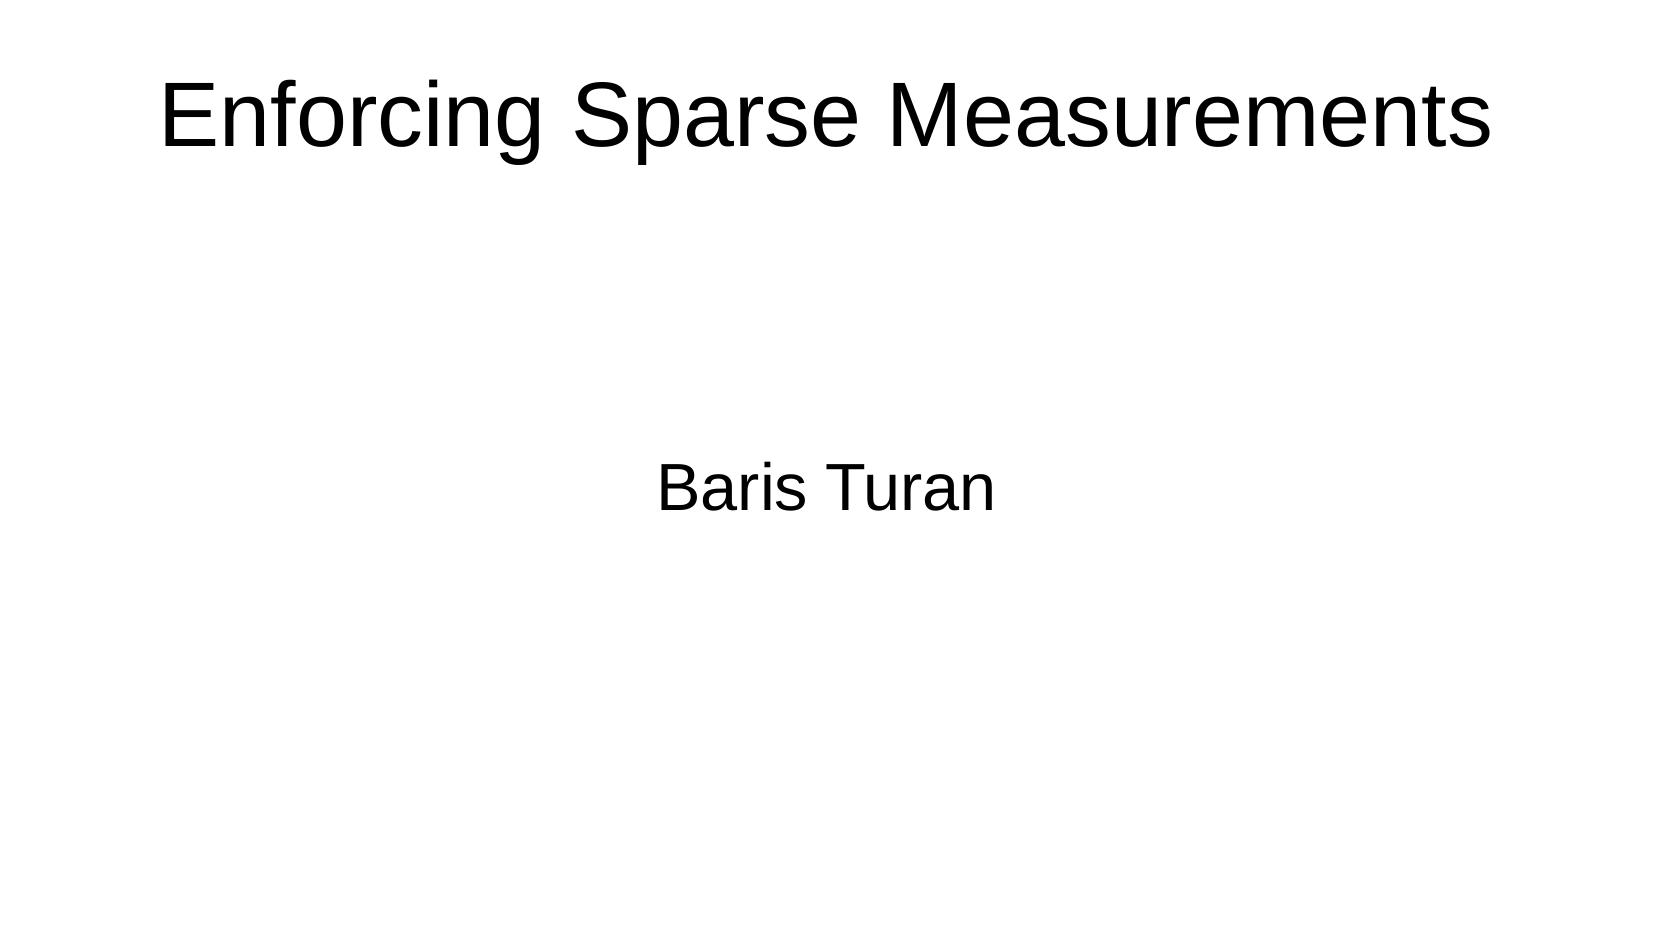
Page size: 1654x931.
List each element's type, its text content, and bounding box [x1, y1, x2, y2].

title Enforcing Sparse Measurements [82, 37, 1571, 193]
subtitle Baris Turan [82, 217, 1571, 758]
